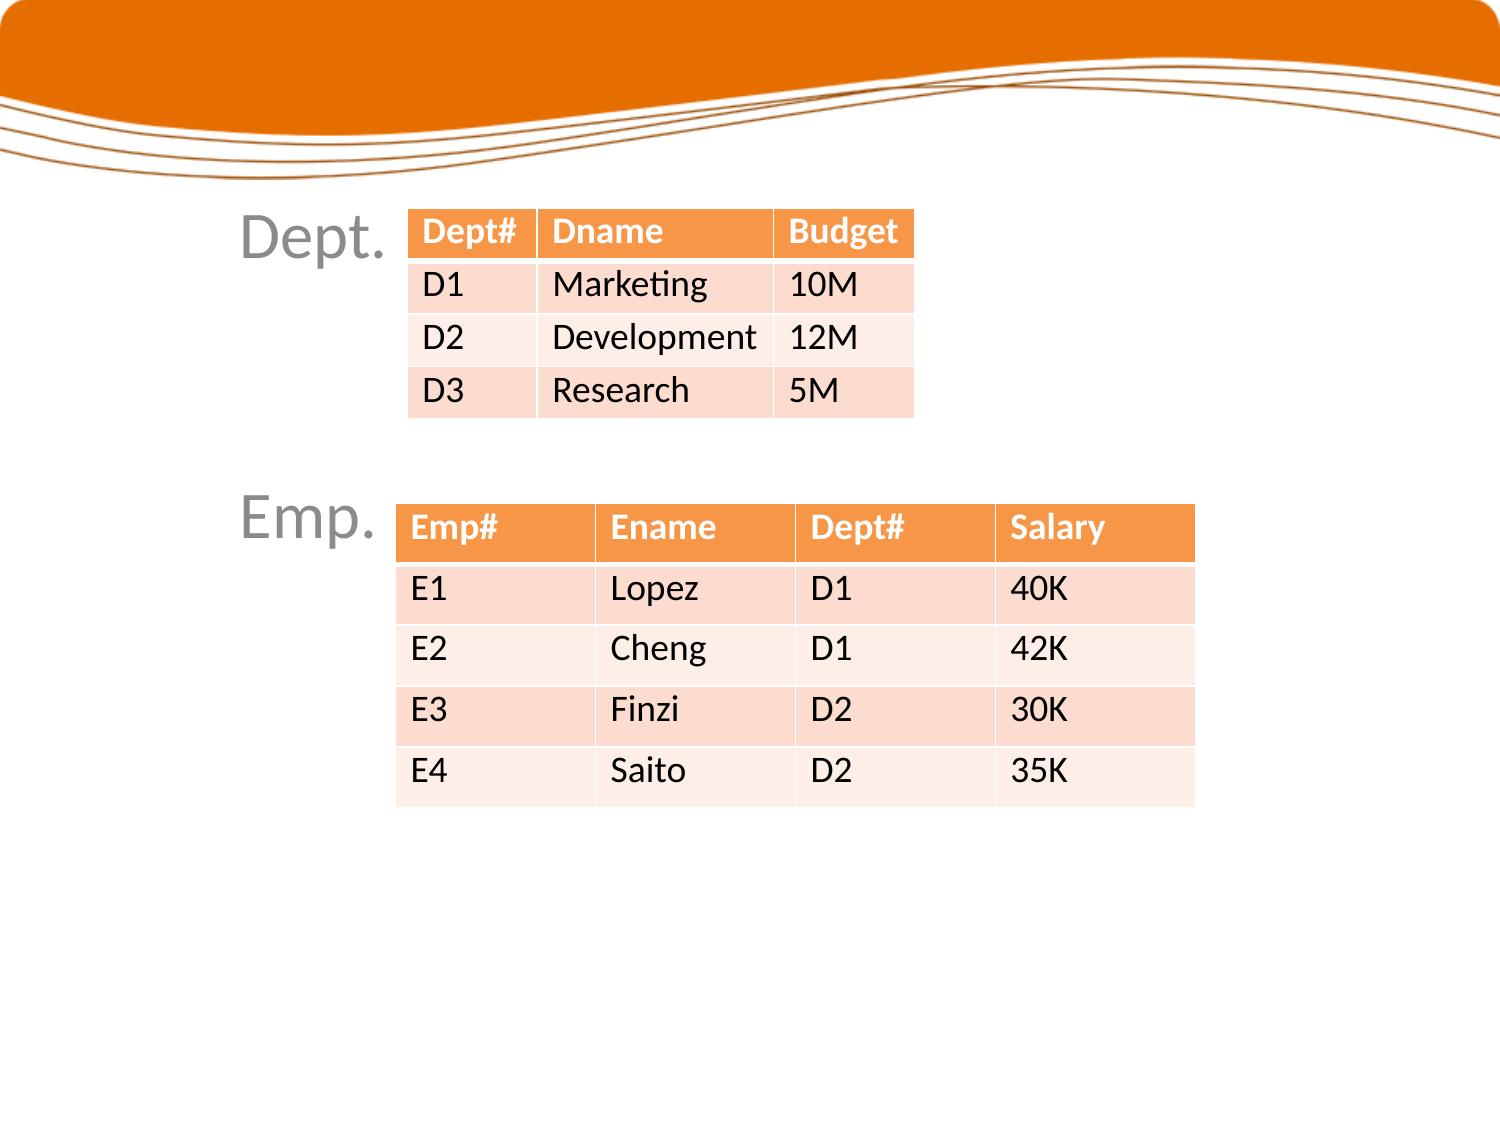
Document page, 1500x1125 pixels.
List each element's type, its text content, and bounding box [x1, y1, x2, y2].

table_cell Research [538, 367, 773, 418]
table_cell D2 [796, 687, 995, 746]
table_cell E1 [396, 567, 595, 624]
table_cell D1 [408, 264, 536, 313]
table_cell D1 [796, 567, 995, 624]
picture [0, 0, 1500, 180]
table_cell 30K [996, 687, 1195, 746]
table_cell Cheng [596, 626, 795, 685]
table_cell Saito [596, 748, 795, 807]
table_cell 10M [774, 264, 914, 313]
table_cell 12M [774, 315, 914, 366]
table_cell E2 [396, 626, 595, 685]
table_cell D1 [796, 626, 995, 685]
table_cell D3 [408, 367, 536, 418]
table_cell 42K [996, 626, 1195, 685]
table_cell E3 [396, 687, 595, 746]
table_cell D2 [796, 748, 995, 807]
table_cell Development [538, 315, 773, 366]
table_cell D2 [408, 315, 536, 366]
table_cell 5M [774, 367, 914, 418]
table_cell Marketing [538, 264, 773, 313]
table_header Emp# [396, 504, 595, 562]
text_box Dept. Emp. [224, 184, 1275, 988]
table_cell E4 [396, 748, 595, 807]
table_cell Finzi [596, 687, 795, 746]
table_header Dept# [796, 504, 995, 562]
table_cell 35K [996, 748, 1195, 807]
table_header Dept# [408, 209, 536, 258]
table_header Dname [538, 209, 773, 258]
table_cell 40K [996, 567, 1195, 624]
table_header Salary [996, 504, 1195, 562]
table_header Ename [596, 504, 795, 562]
table_cell Lopez [596, 567, 795, 624]
table_header Budget [774, 209, 914, 258]
